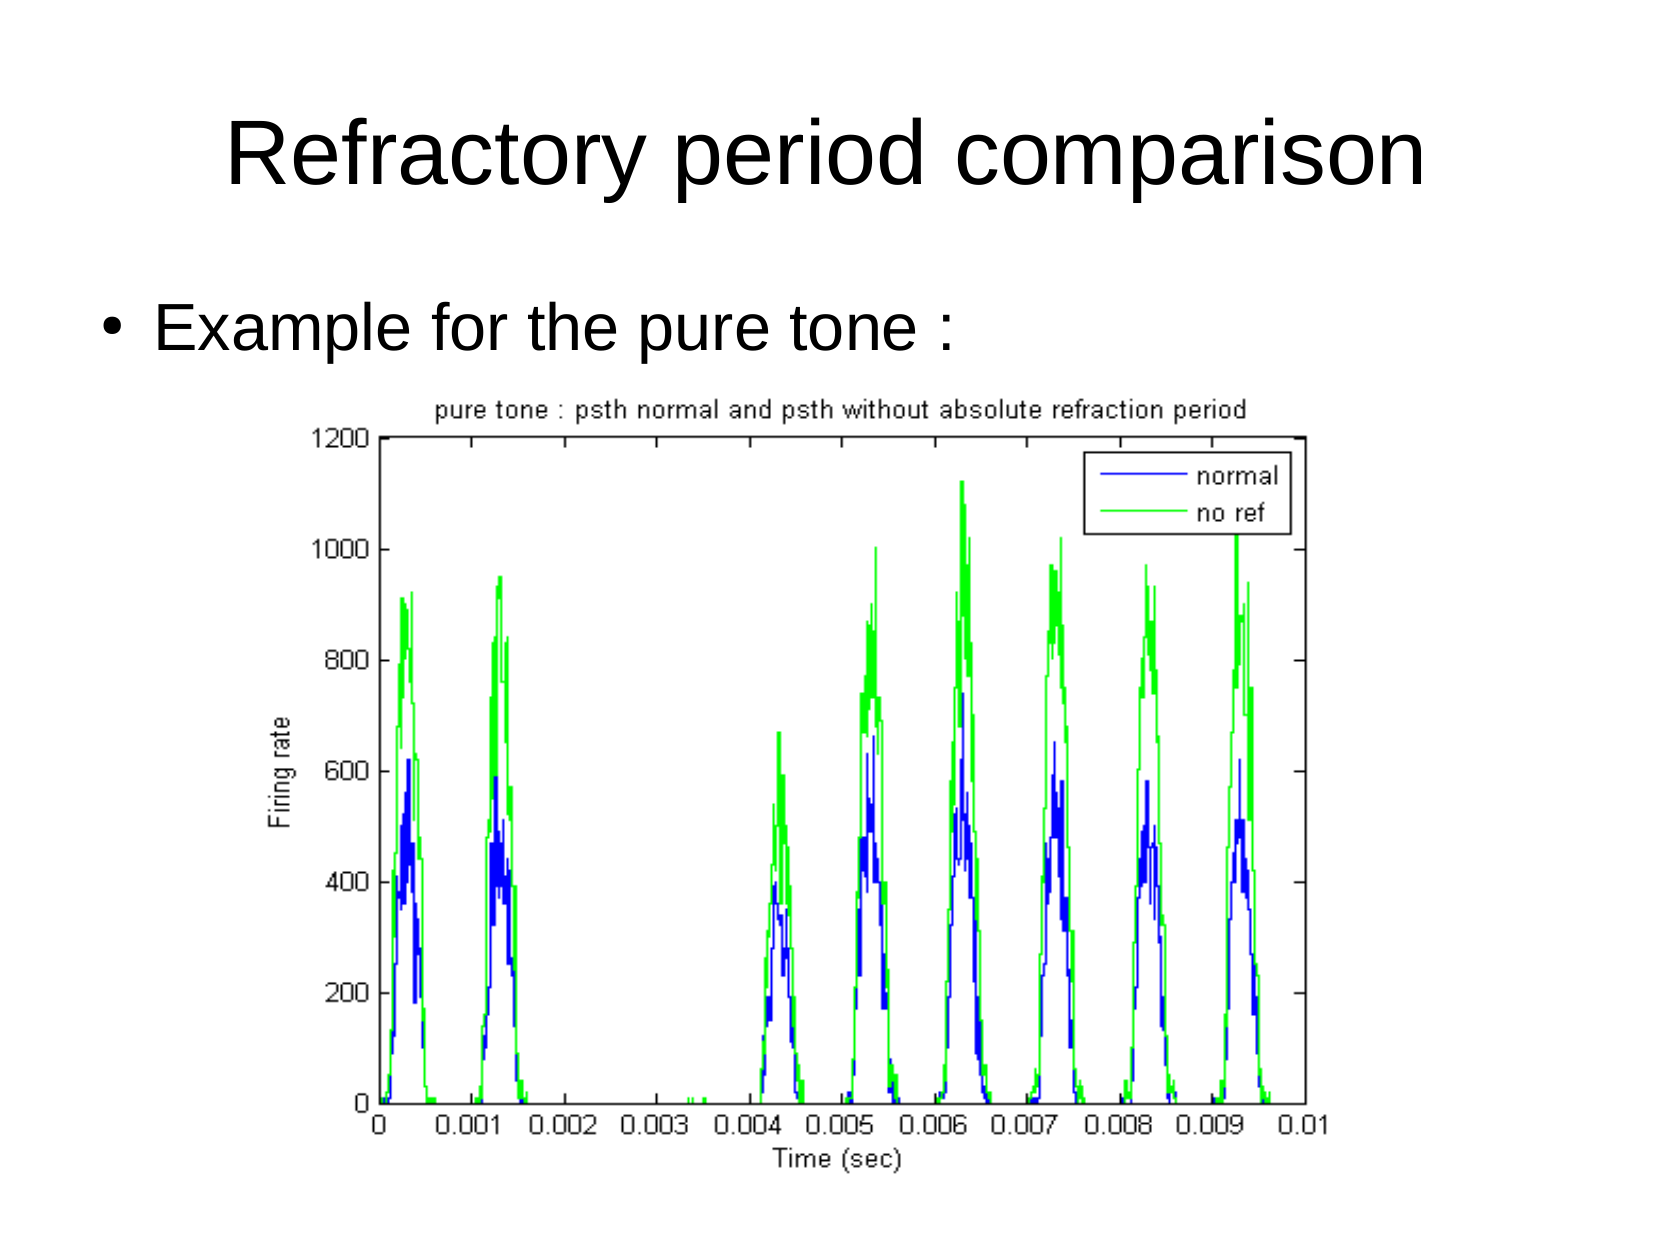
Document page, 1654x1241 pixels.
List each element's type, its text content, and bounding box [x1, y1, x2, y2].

picture [224, 376, 1418, 1193]
title Refractory period comparison [82, 49, 1571, 257]
list Example for the pure tone : [82, 290, 1538, 390]
